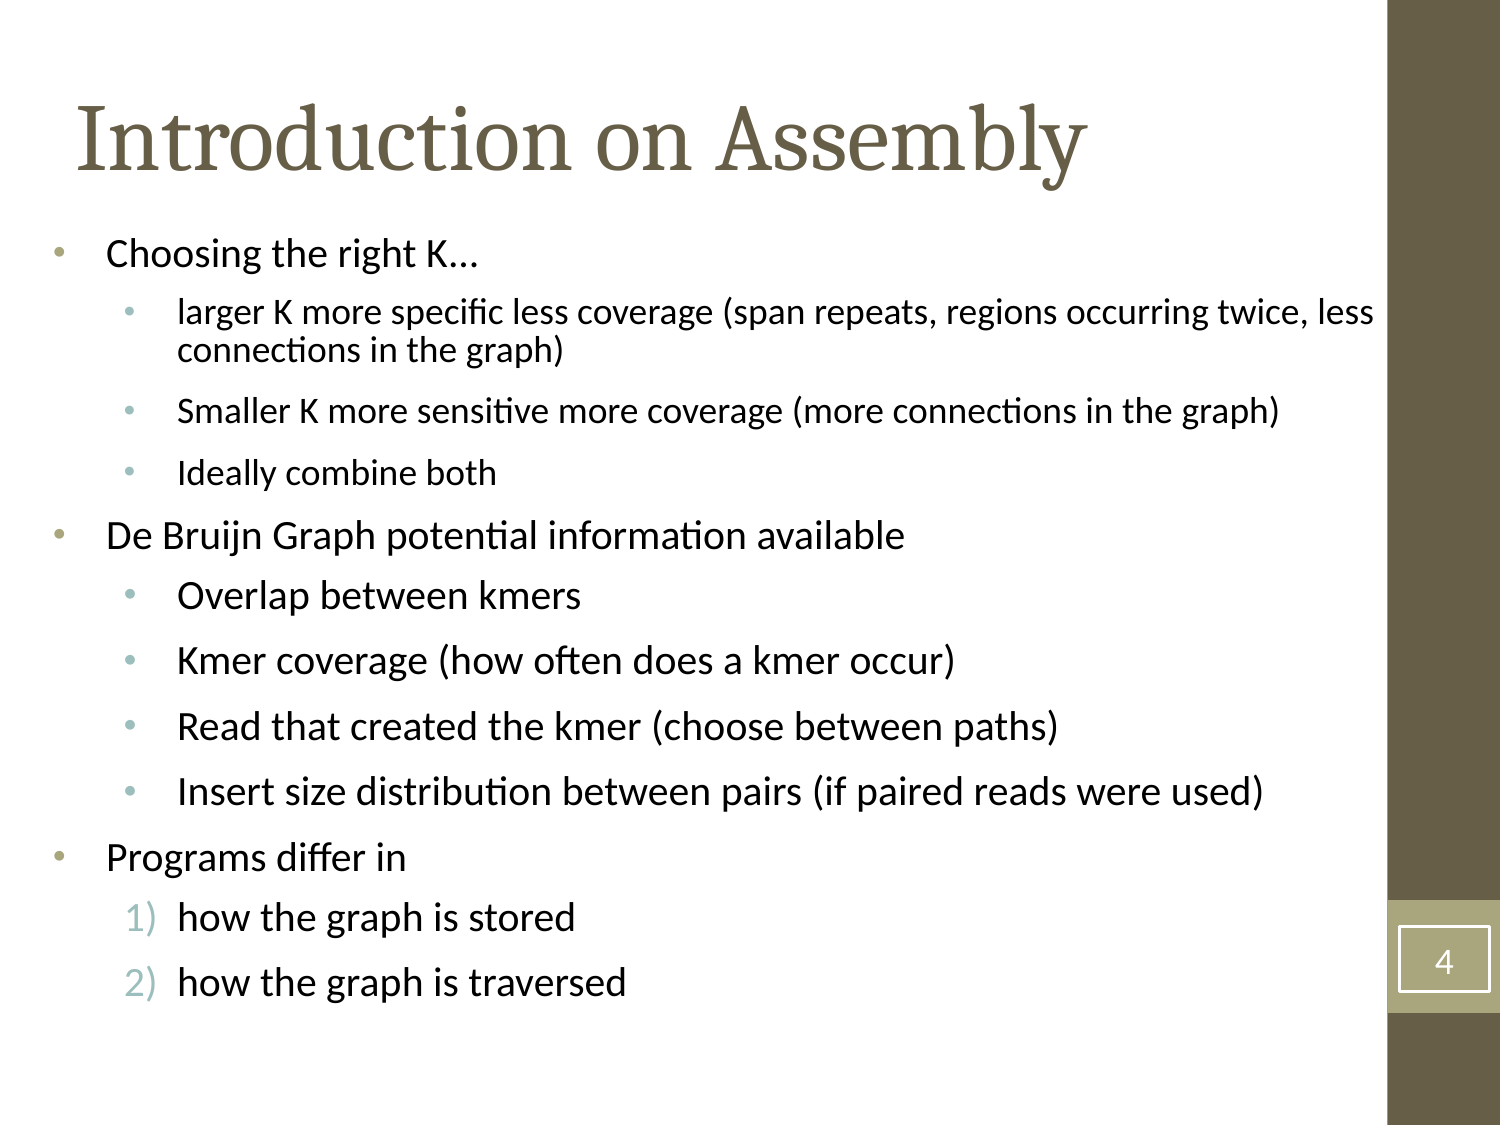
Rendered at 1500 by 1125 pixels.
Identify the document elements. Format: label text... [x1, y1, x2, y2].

list Choosing the right K... larger K more specific less coverage (span repeats, regions occurring twice, less connections in the graph) Smaller K more sensitive more coverage (more connections in the graph) Ideally combine both De Bruijn Graph potential information available Overlap between kmers Kmer coverage (how often does a kmer occur) Read that created the kmer (choose between paths) Insert size distribution between pairs (if paired reads were used) Programs differ in how the graph is stored how the graph is traversed [35, 236, 1418, 1063]
title Introduction on Assembly [75, 82, 1326, 195]
